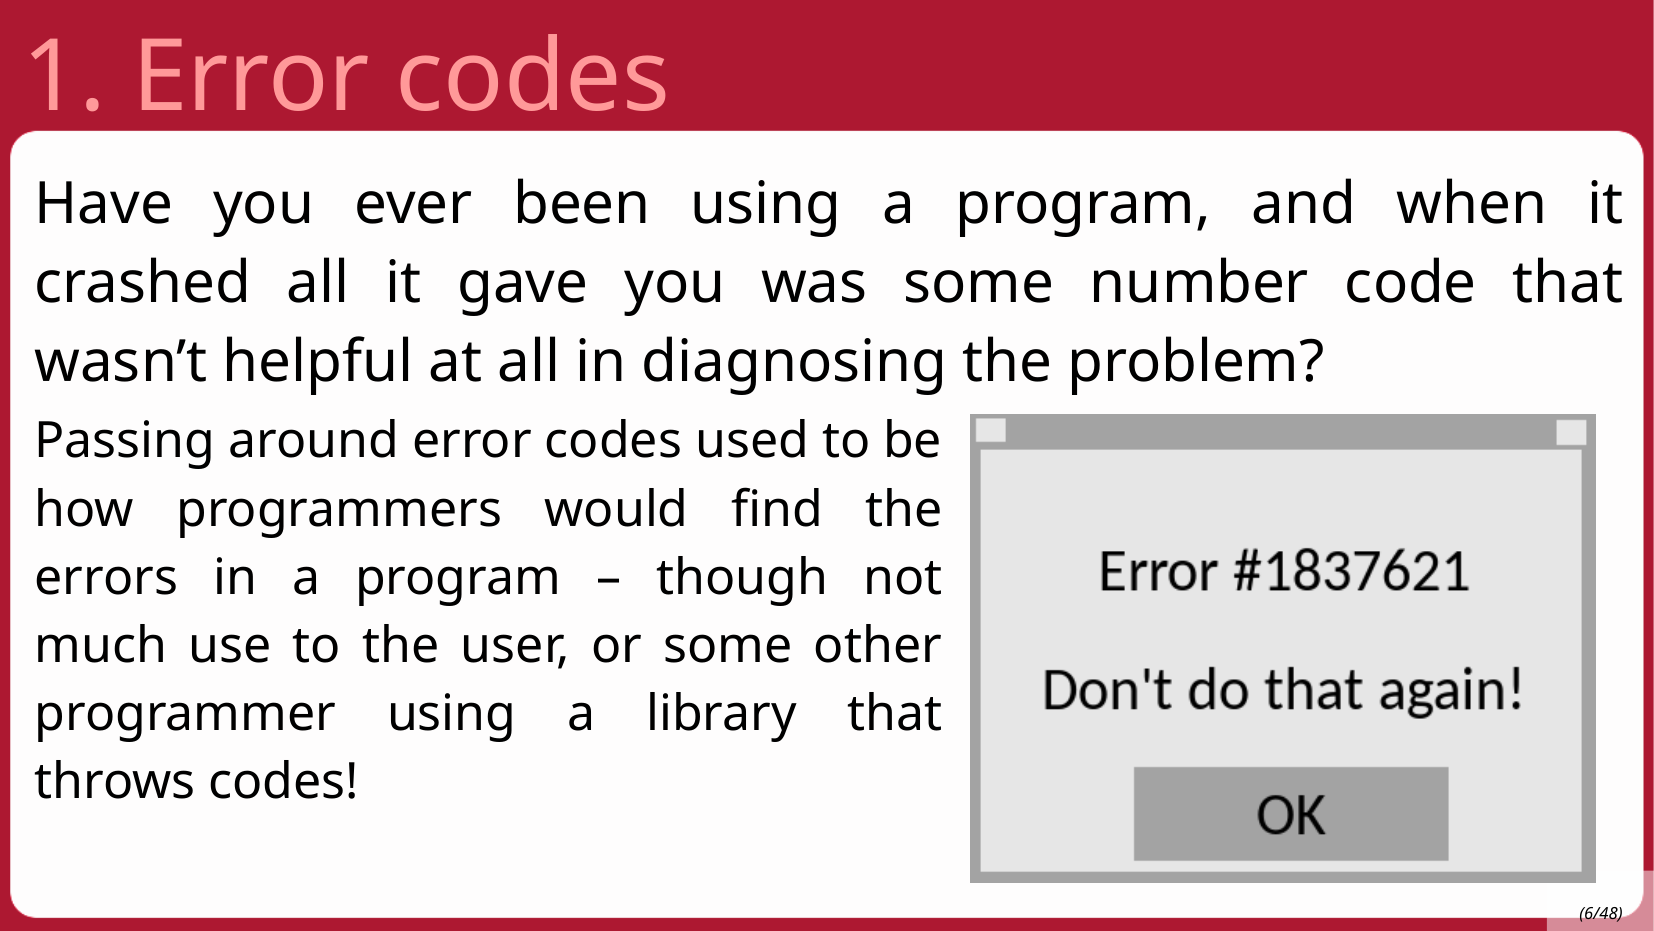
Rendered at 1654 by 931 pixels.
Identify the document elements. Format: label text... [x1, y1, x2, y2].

title 1. Error codes [22, 7, 1511, 136]
text_box (<number>/48) [1546, 877, 1654, 931]
text_box Have you ever been using a program, and when it crashed all it gave you was some number code that wasn’t helpful at all in diagnosing the problem? [34, 160, 1624, 373]
text_box Passing around error codes used to be how programmers would find the errors in a program – though not much use to the user, or some other programmer using a library that throws codes! [34, 404, 943, 909]
picture [0, 0, 1654, 931]
